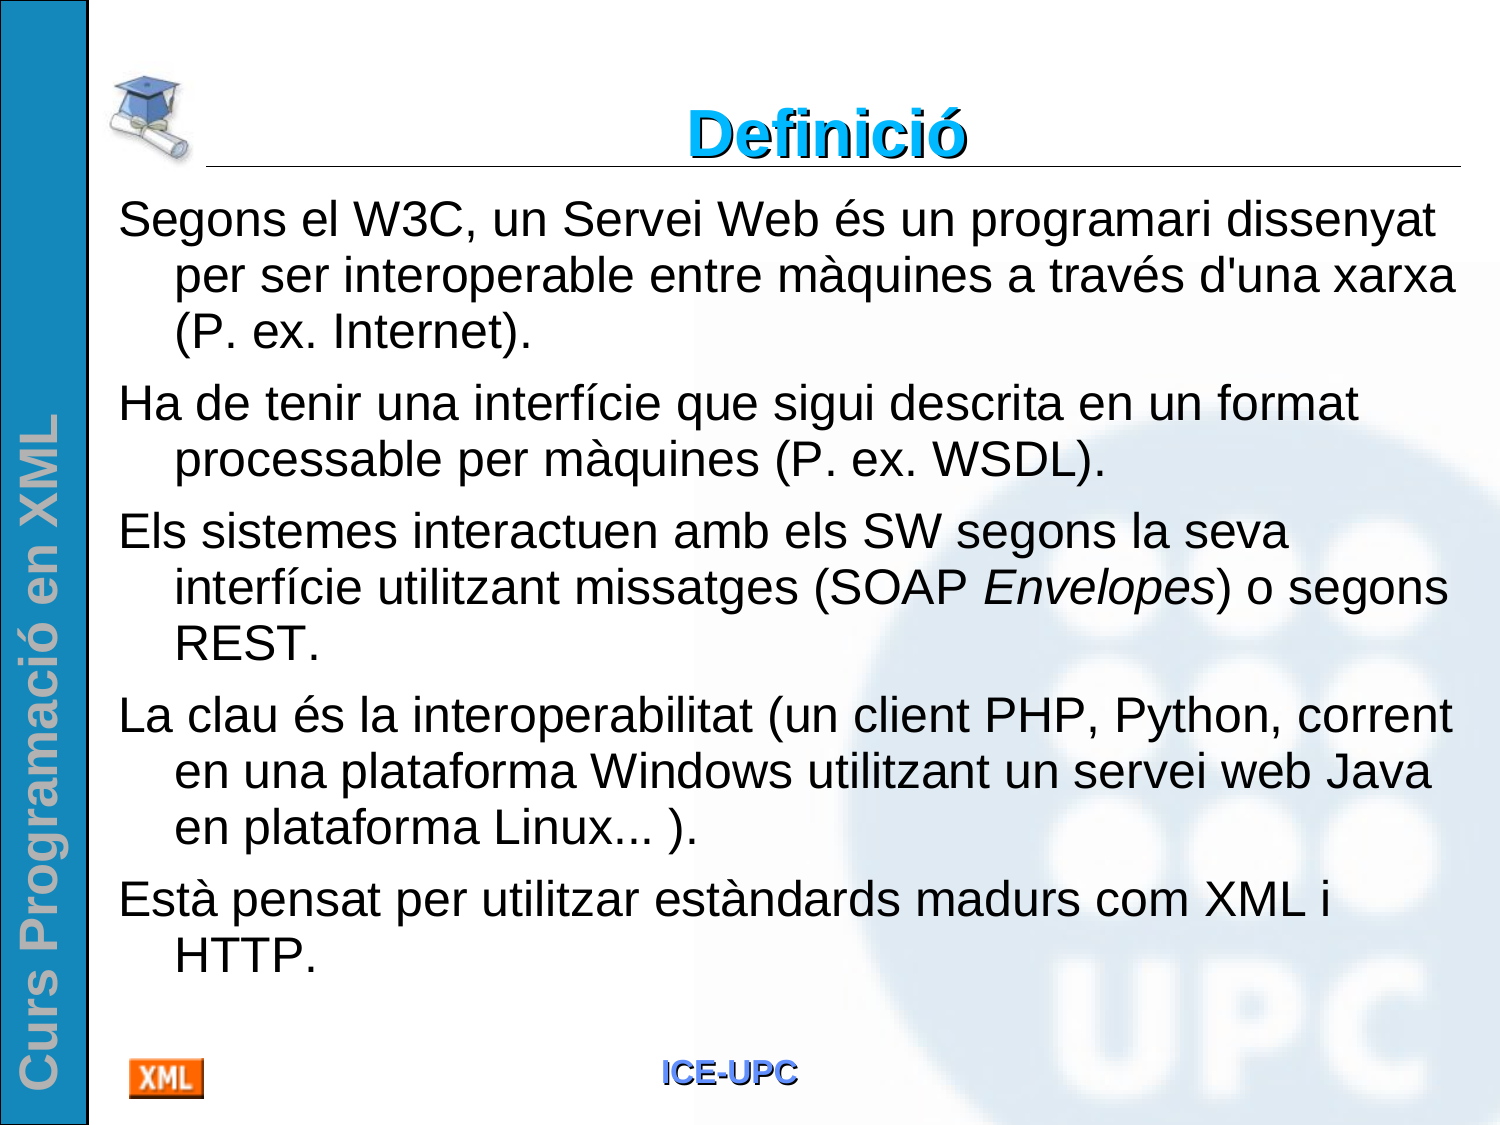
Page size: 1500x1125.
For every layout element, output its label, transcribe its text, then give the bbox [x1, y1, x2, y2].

picture [93, 61, 206, 174]
picture [759, 1066, 767, 1071]
list Segons el W3C, un Servei Web és un programari dissenyat per ser interoperable entre màquines a través d'una xarxa (P. ex. Internet). Ha de tenir una interfície que sigui descrita en un format processable per màquines (P. ex. WSDL). Els sistemes interactuen amb els SW segons la seva interfície utilitzant missatges (SOAP Envelopes) o segons REST. La clau és la interoperabilitat (un client PHP, Python, corrent en una plataforma Windows utilitzant un servei web Java en plataforma Linux... ). Està pensat per utilitzar estàndards madurs com XML i HTTP. [118, 191, 1477, 1066]
picture [735, 1066, 744, 1079]
title Definició [206, 88, 1447, 178]
picture [129, 1066, 204, 1099]
picture [694, 262, 1500, 1125]
